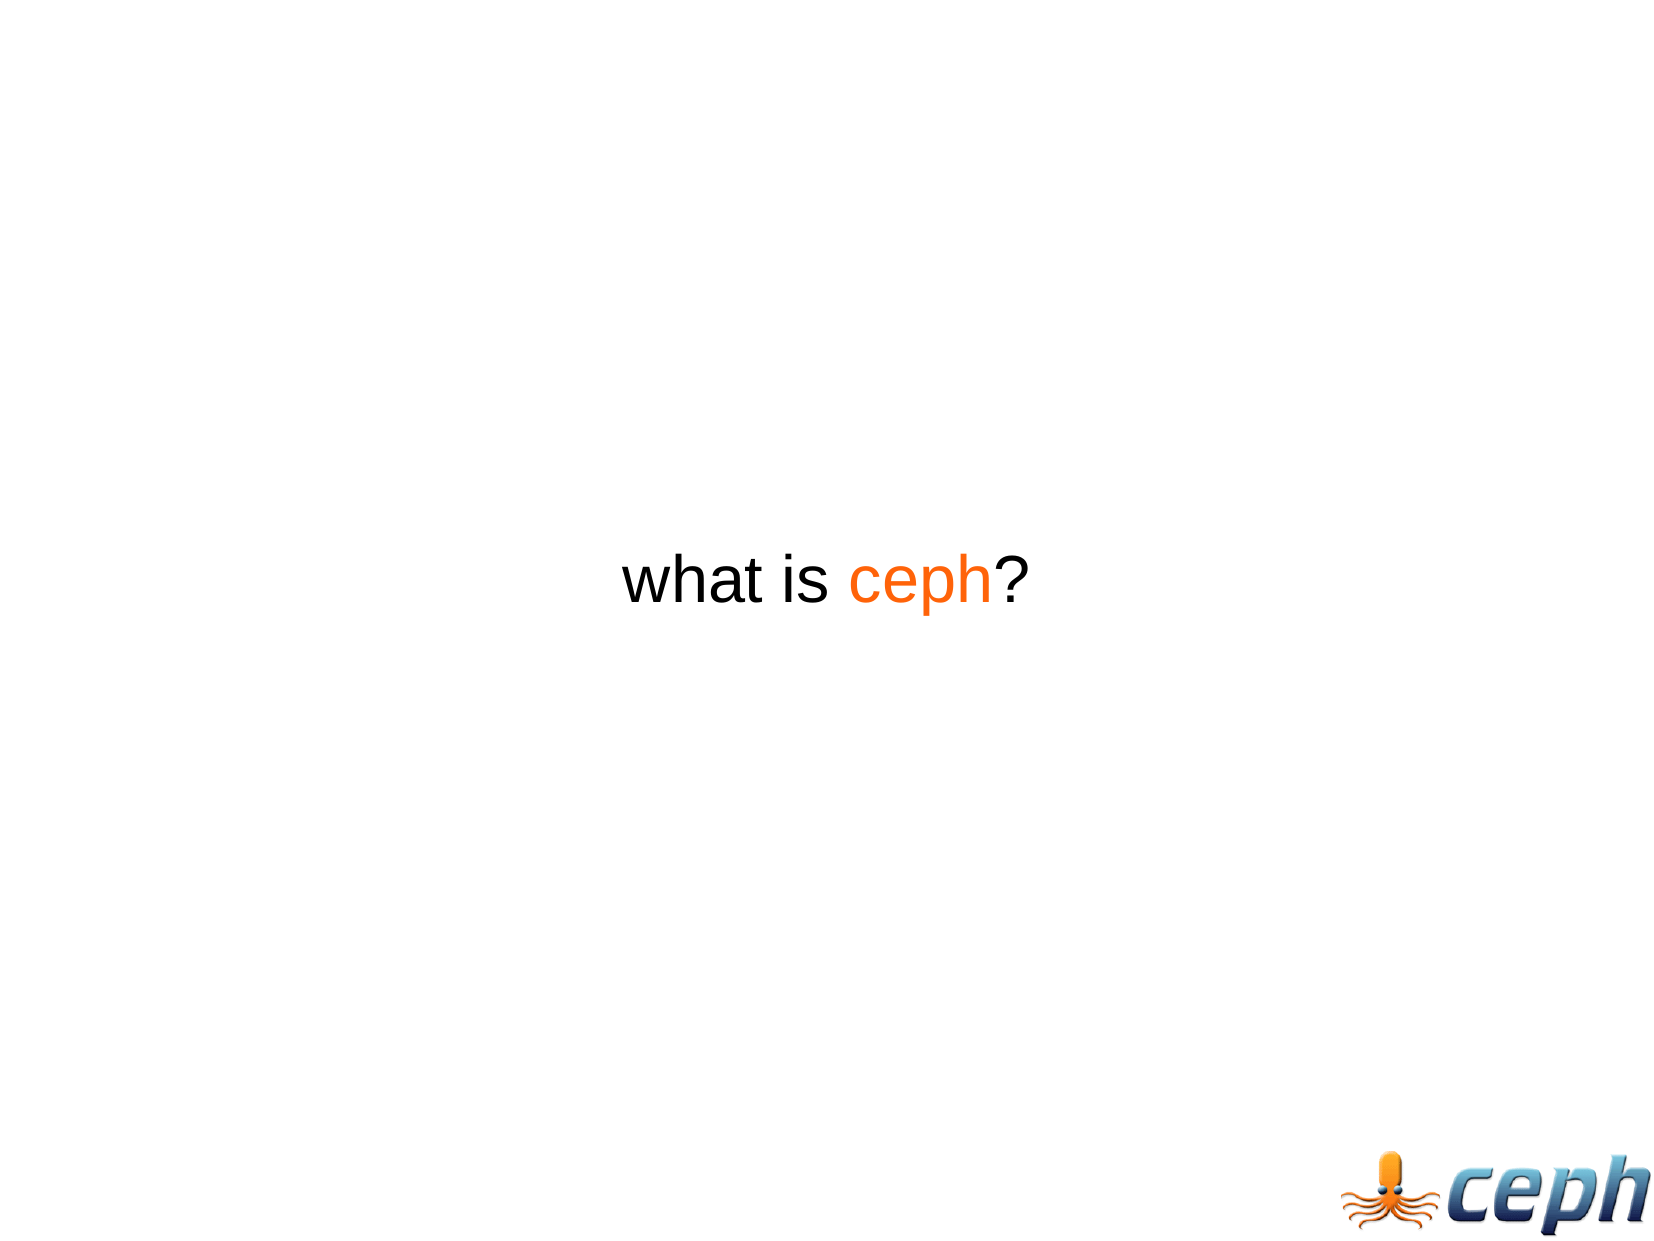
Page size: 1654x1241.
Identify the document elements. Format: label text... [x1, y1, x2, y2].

picture [1335, 1151, 1651, 1239]
subtitle what is ceph? [82, 49, 1571, 1109]
